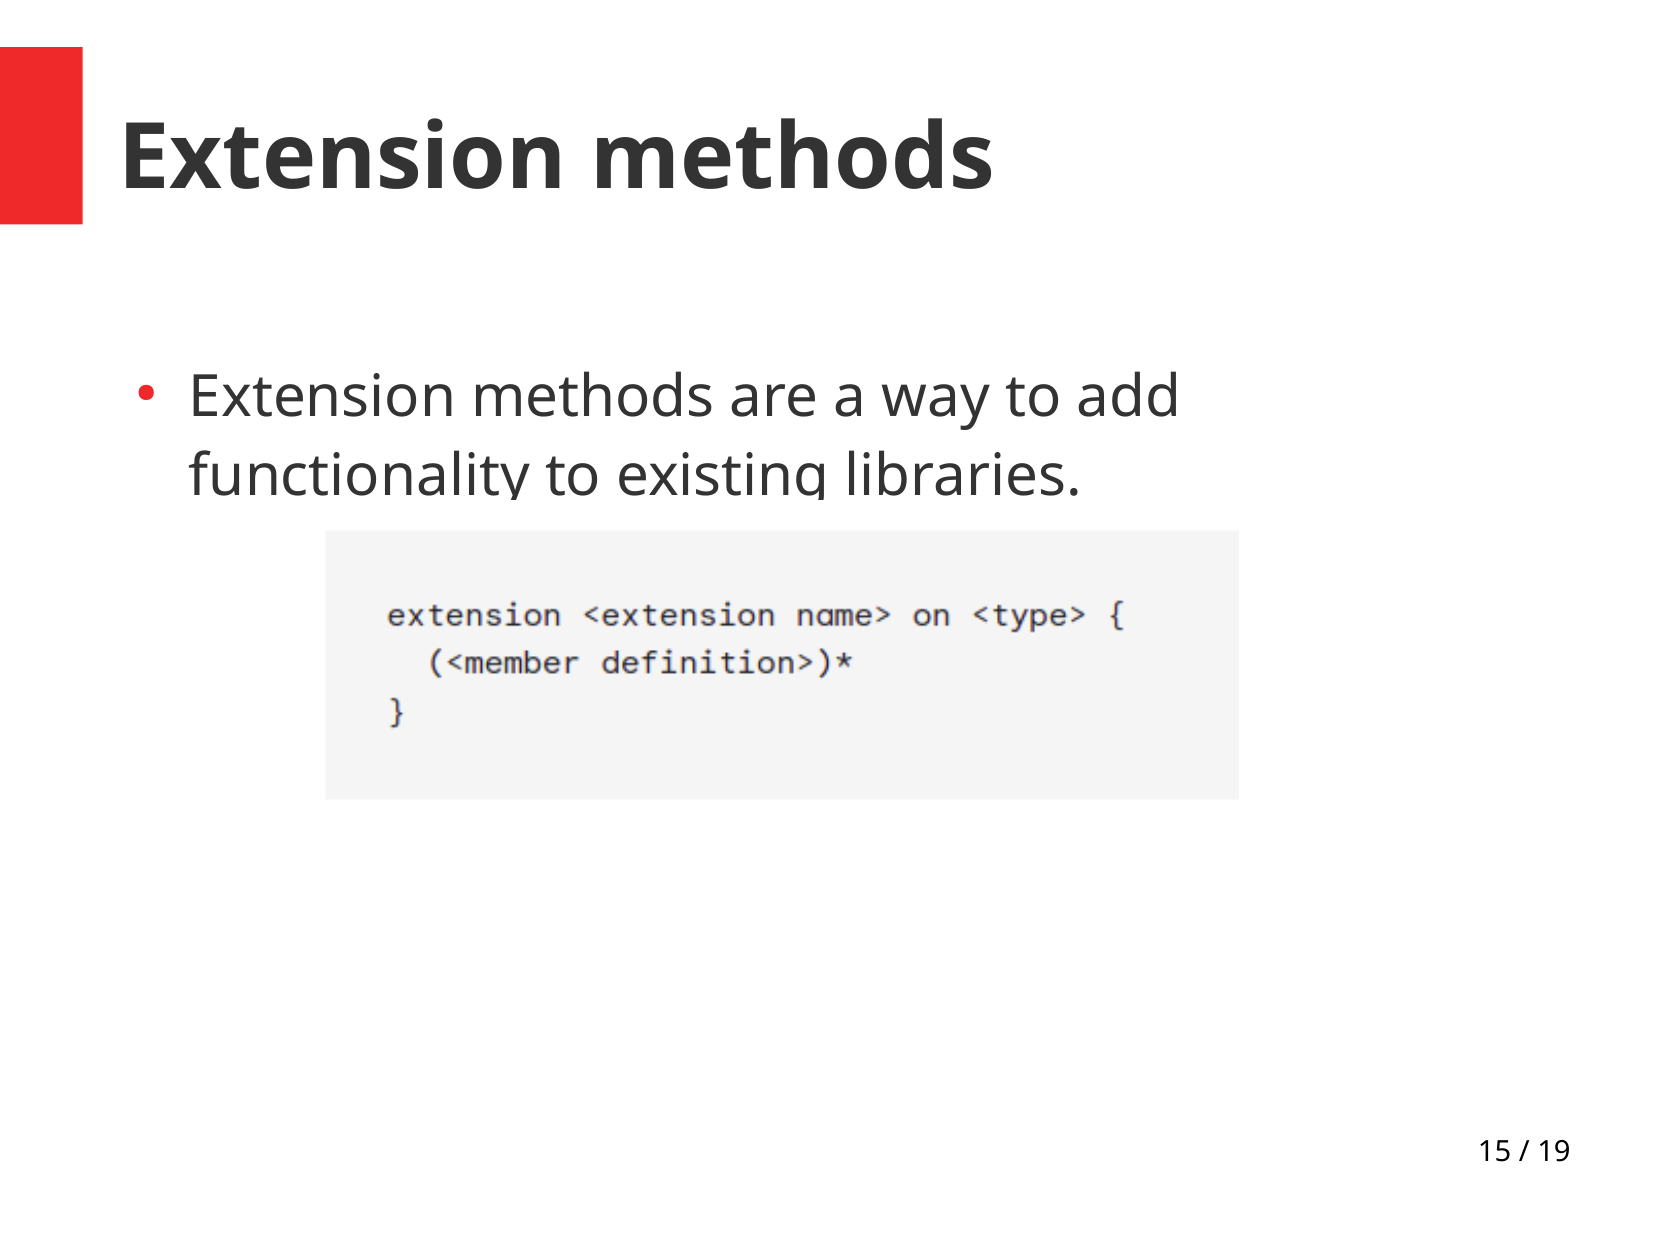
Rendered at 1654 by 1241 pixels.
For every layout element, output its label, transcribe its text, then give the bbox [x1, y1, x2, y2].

picture [244, 500, 1239, 829]
title Extension methods [118, 49, 1571, 257]
list Extension methods are a way to add functionality to existing libraries. [118, 354, 1536, 1074]
